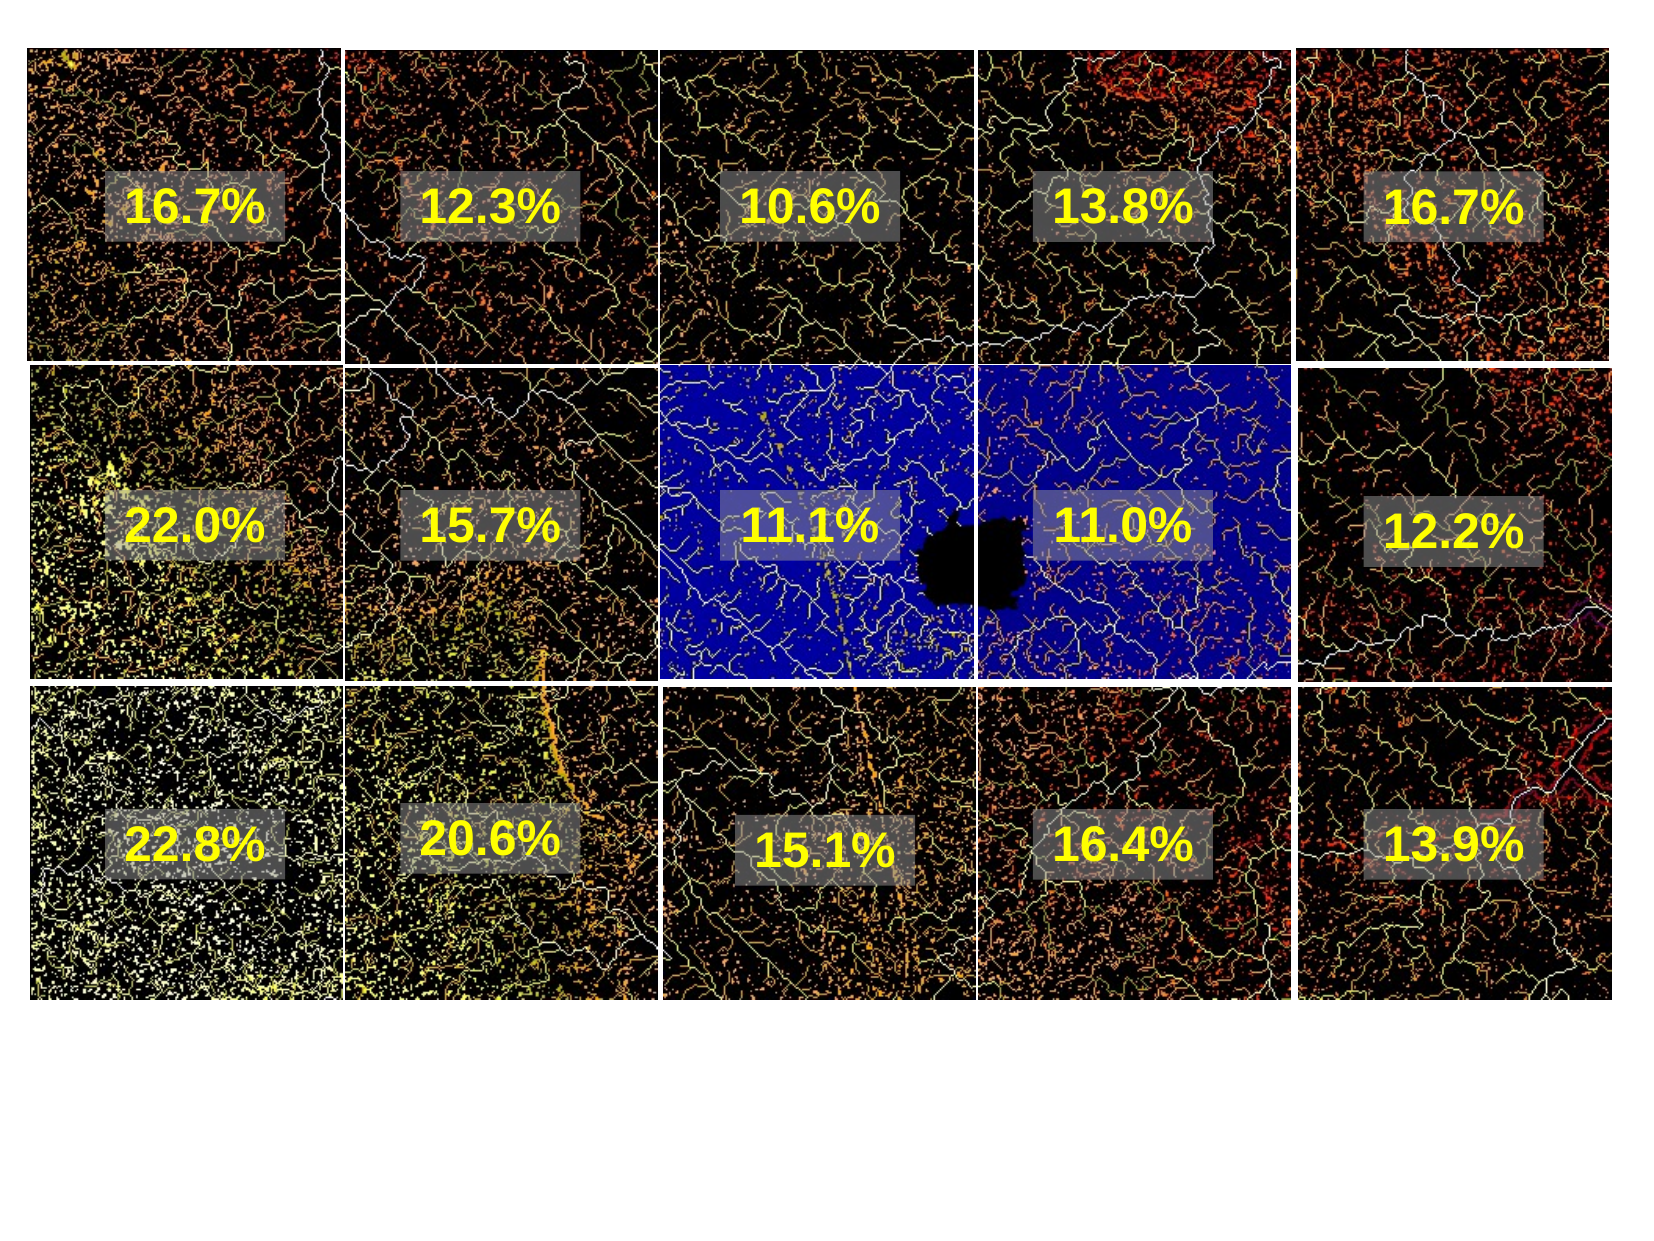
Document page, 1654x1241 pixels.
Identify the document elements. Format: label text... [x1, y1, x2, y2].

picture [660, 365, 974, 679]
picture [1296, 48, 1609, 361]
picture [663, 687, 976, 1000]
picture [660, 50, 974, 364]
picture [345, 368, 658, 681]
picture [30, 365, 343, 679]
text_box 12.3% [400, 171, 581, 242]
text_box 11.1% [720, 490, 901, 561]
picture [1298, 687, 1612, 1000]
text_box 22.0% [105, 489, 286, 561]
text_box 13.8% [1032, 171, 1213, 242]
picture [978, 50, 1291, 364]
text_box 20.6% [400, 803, 581, 874]
picture [1298, 368, 1612, 682]
picture [345, 50, 658, 364]
text_box 16.4% [1032, 809, 1213, 880]
text_box 11.0% [1032, 490, 1213, 561]
picture [345, 686, 658, 1000]
picture [27, 48, 341, 361]
text_box 15.7% [400, 490, 581, 561]
text_box 13.9% [1363, 809, 1544, 880]
picture [978, 687, 1291, 1000]
text_box 16.7% [1363, 171, 1544, 243]
text_box 15.1% [735, 814, 916, 886]
text_box 16.7% [105, 171, 286, 242]
picture [978, 365, 1291, 679]
picture [30, 686, 343, 1000]
text_box 22.8% [105, 808, 286, 880]
text_box 10.6% [720, 171, 901, 242]
text_box 12.2% [1363, 496, 1544, 567]
